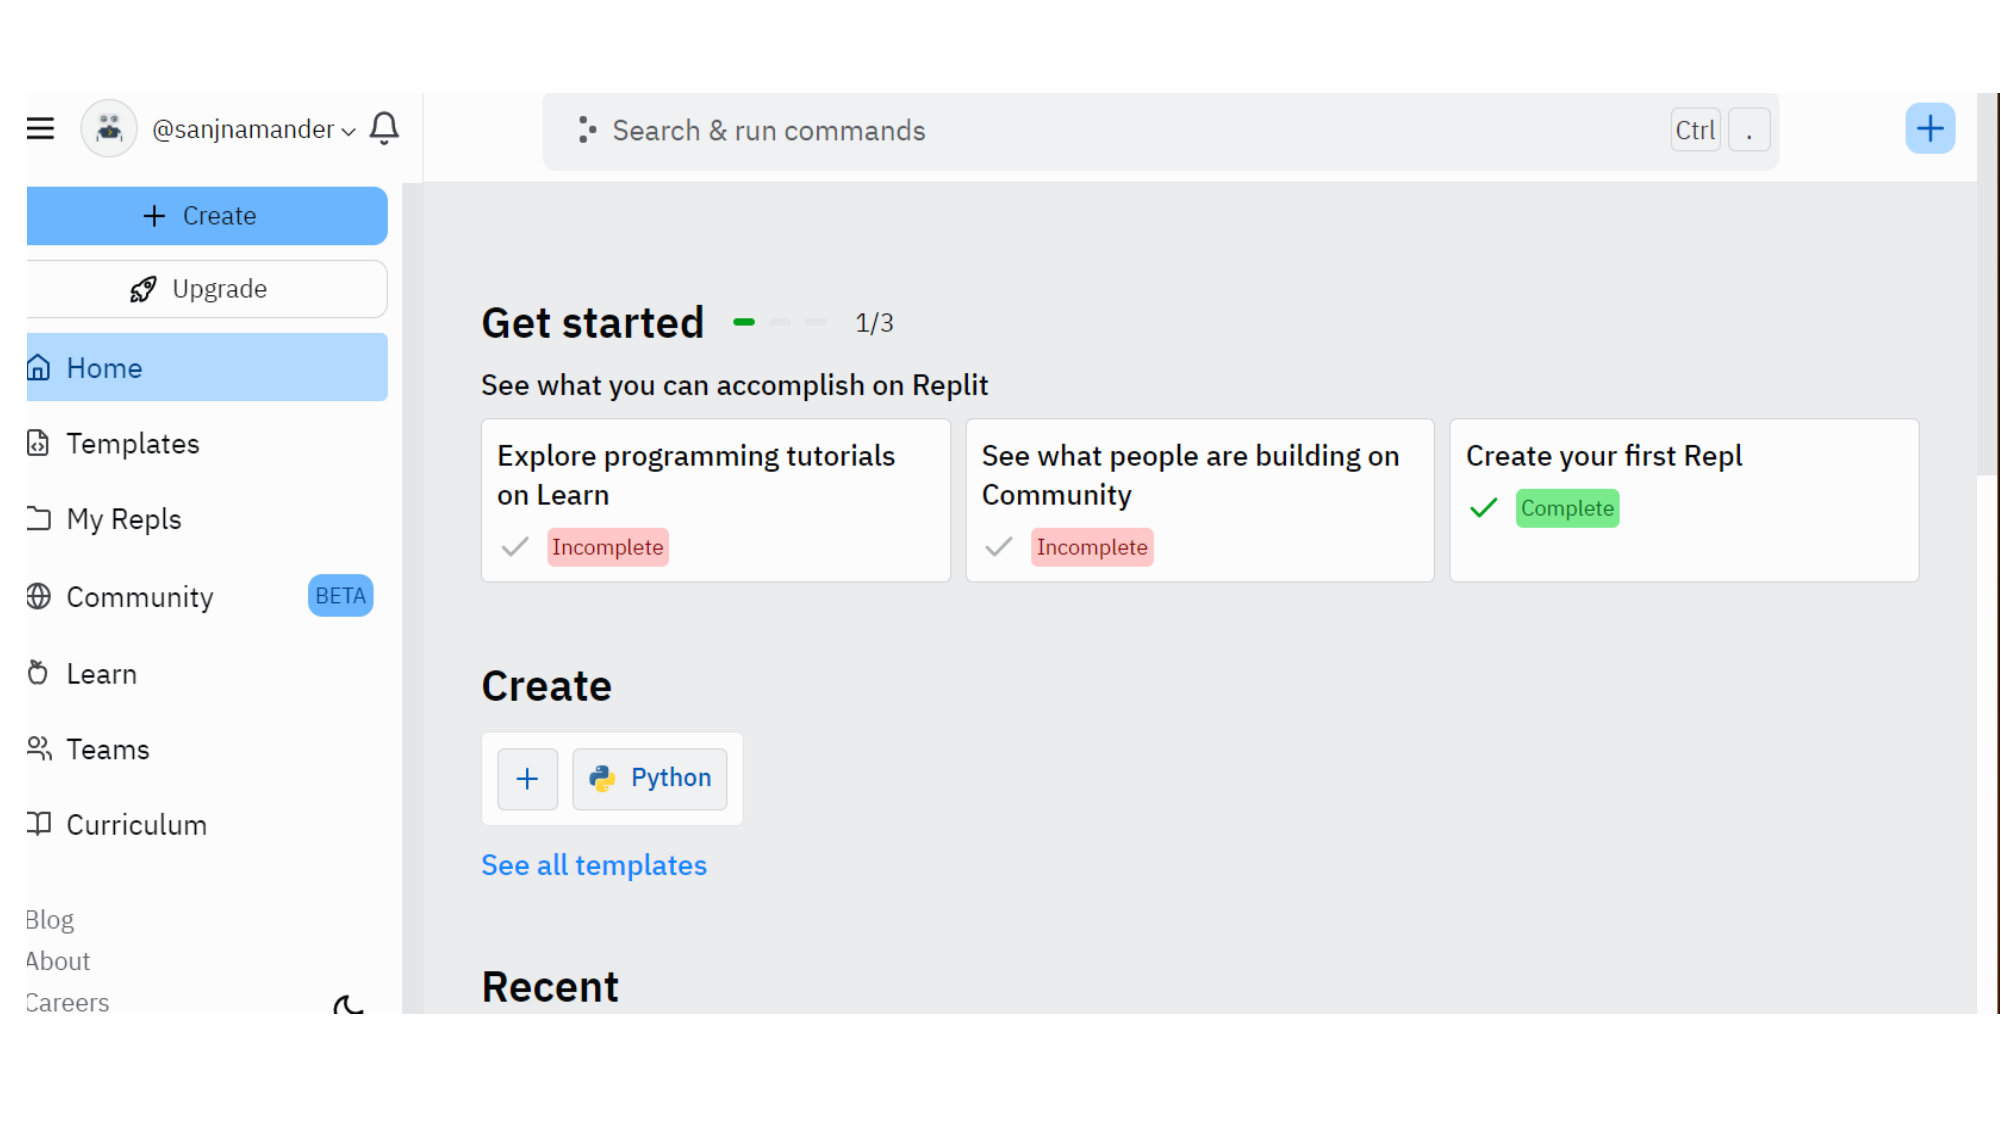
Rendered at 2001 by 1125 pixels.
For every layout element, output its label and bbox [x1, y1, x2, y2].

picture [27, 93, 2000, 1014]
